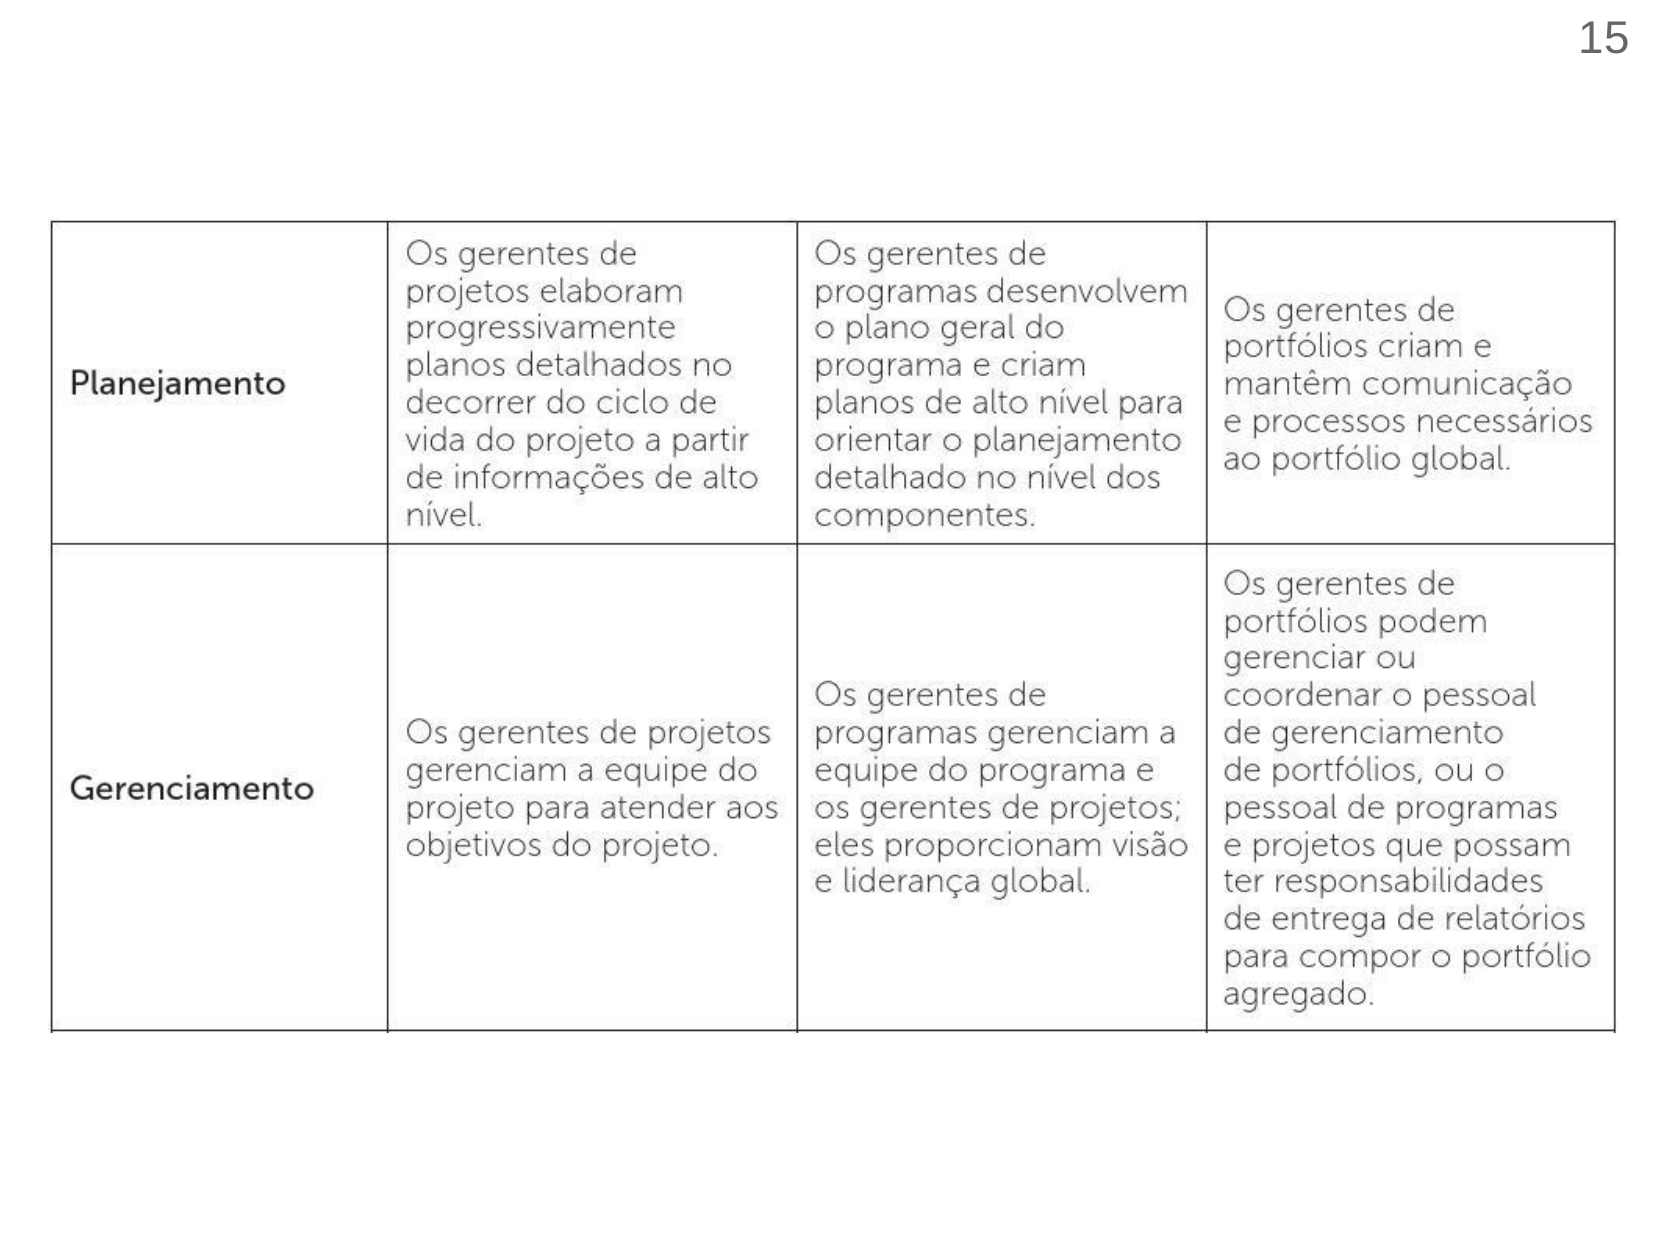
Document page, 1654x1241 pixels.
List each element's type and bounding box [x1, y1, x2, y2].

picture [48, 218, 1619, 1033]
